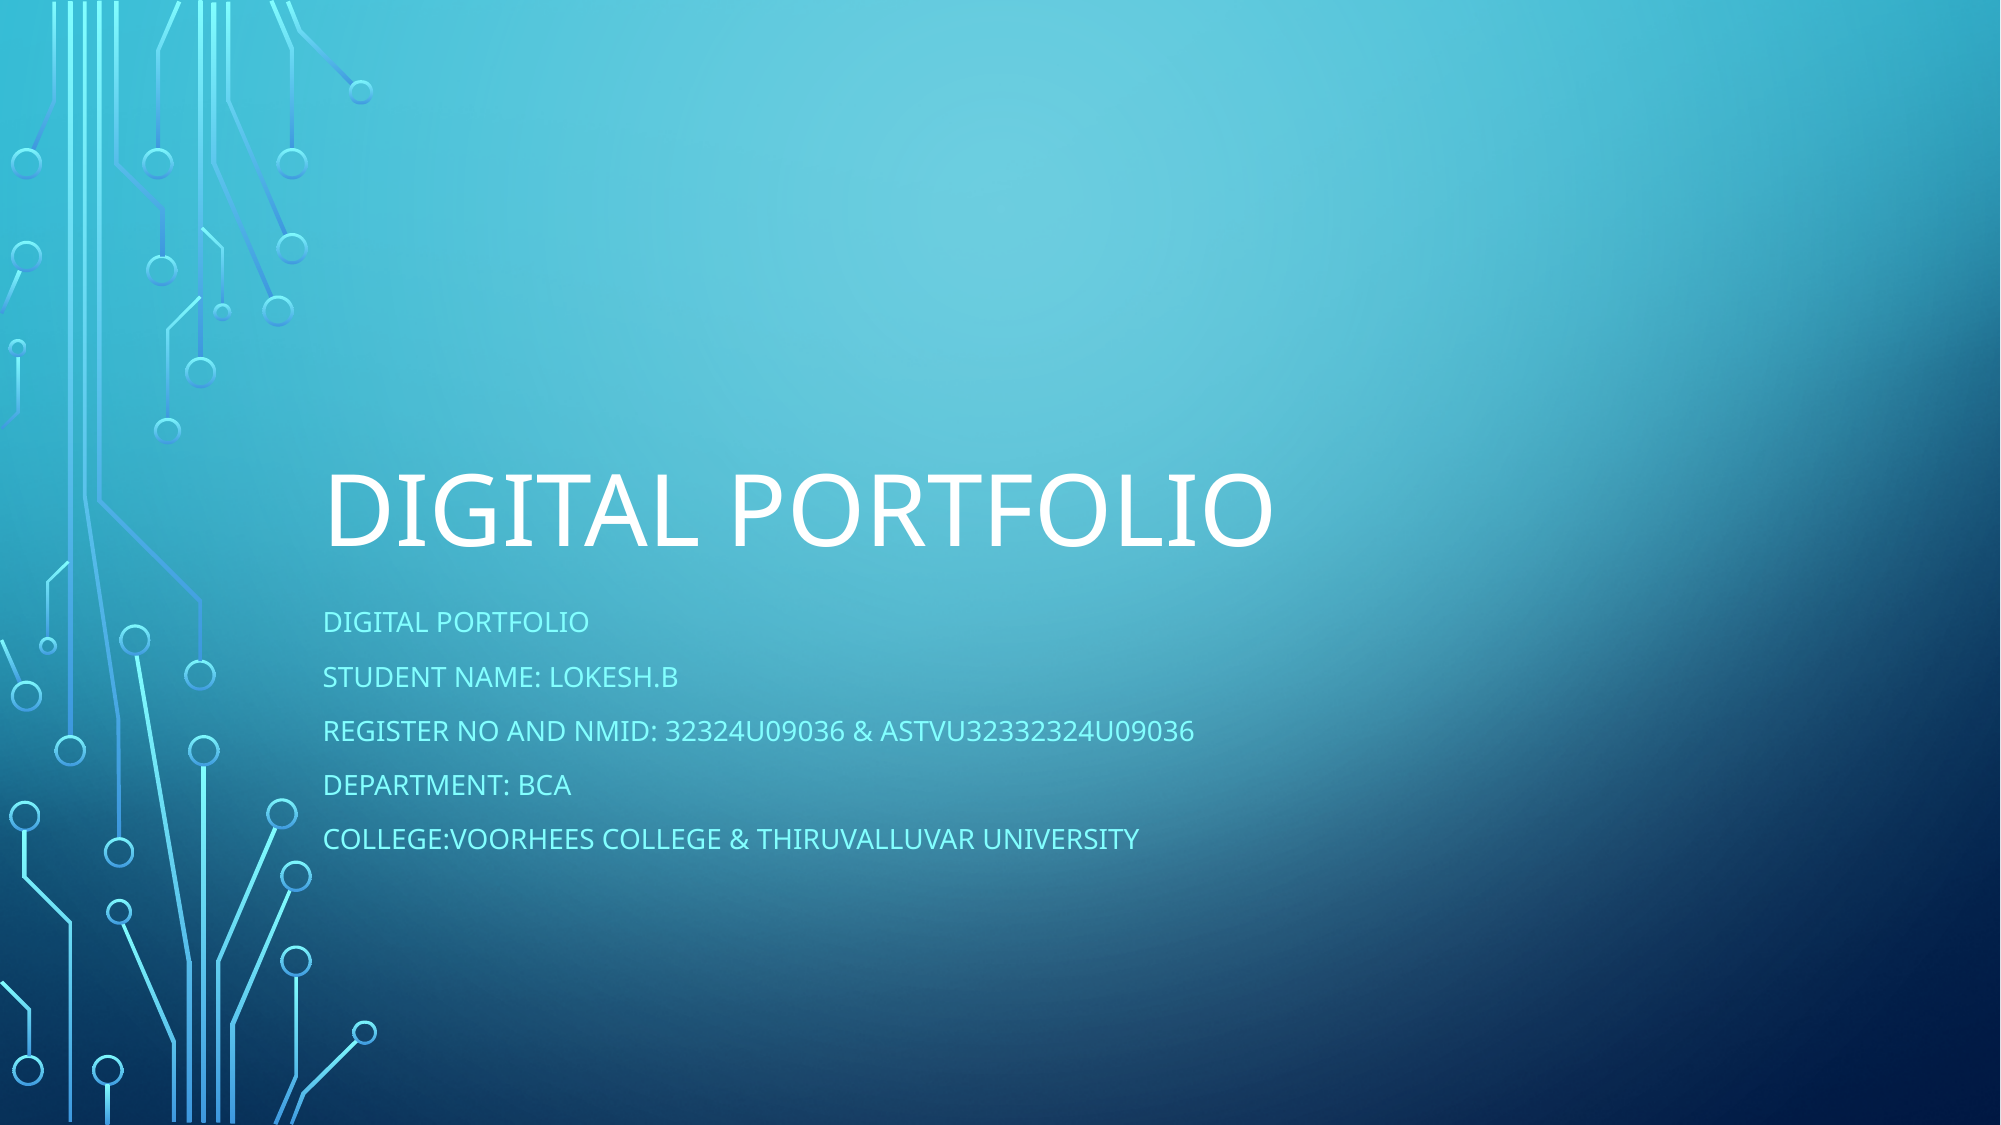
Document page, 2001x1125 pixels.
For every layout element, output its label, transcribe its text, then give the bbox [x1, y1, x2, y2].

title Digital portfolio [307, 184, 1750, 576]
subtitle DIGITAL PORTFOLIO STUDENT NAME: lokesh.b REGISTER NO AND NMID: 32324u09036 & Astvu32332324u09036 DEPARTMENT: Bca College:voorhees college & Thiruvalluvar University [307, 590, 1750, 863]
